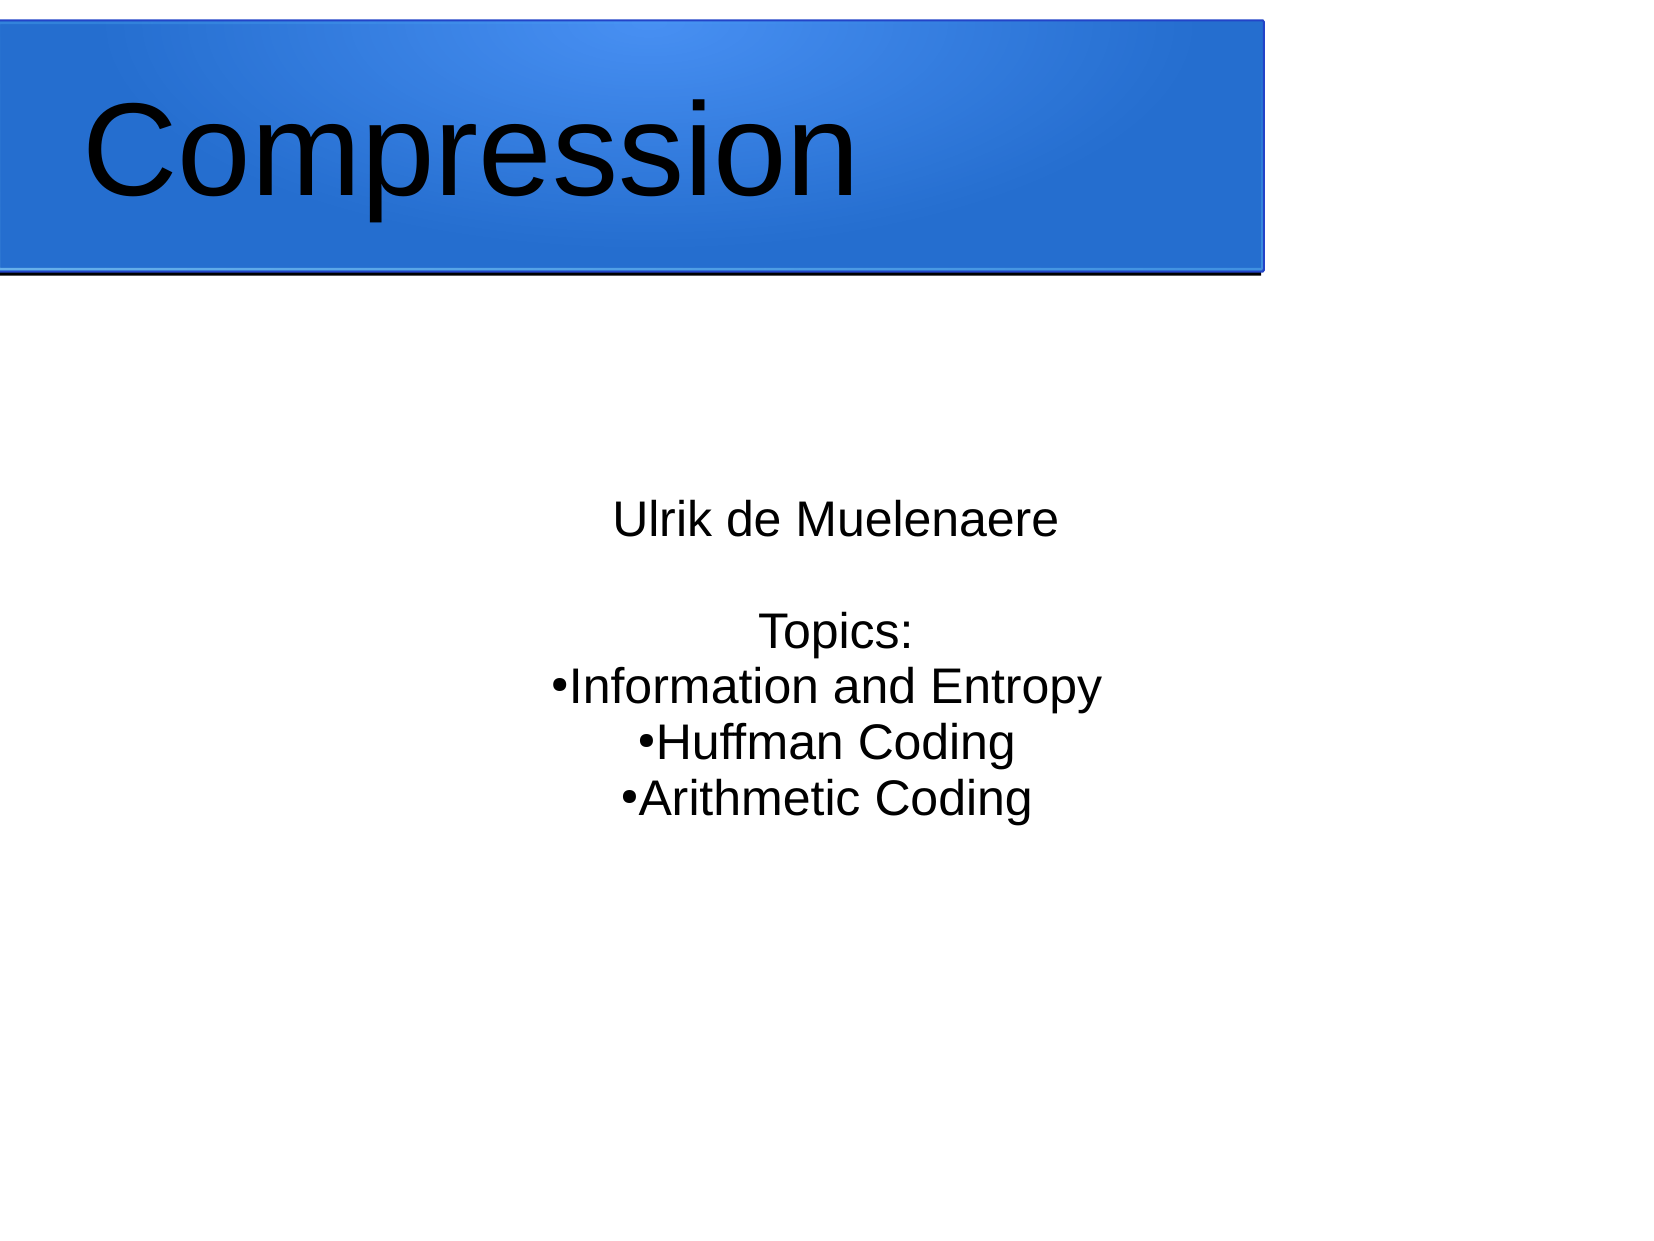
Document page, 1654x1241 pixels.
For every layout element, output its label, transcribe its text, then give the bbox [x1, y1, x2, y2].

subtitle Ulrik de Muelenaere Topics: Information and Entropy Huffman Coding Arithmetic Coding [82, 299, 1571, 1019]
title Compression [82, 47, 1235, 252]
